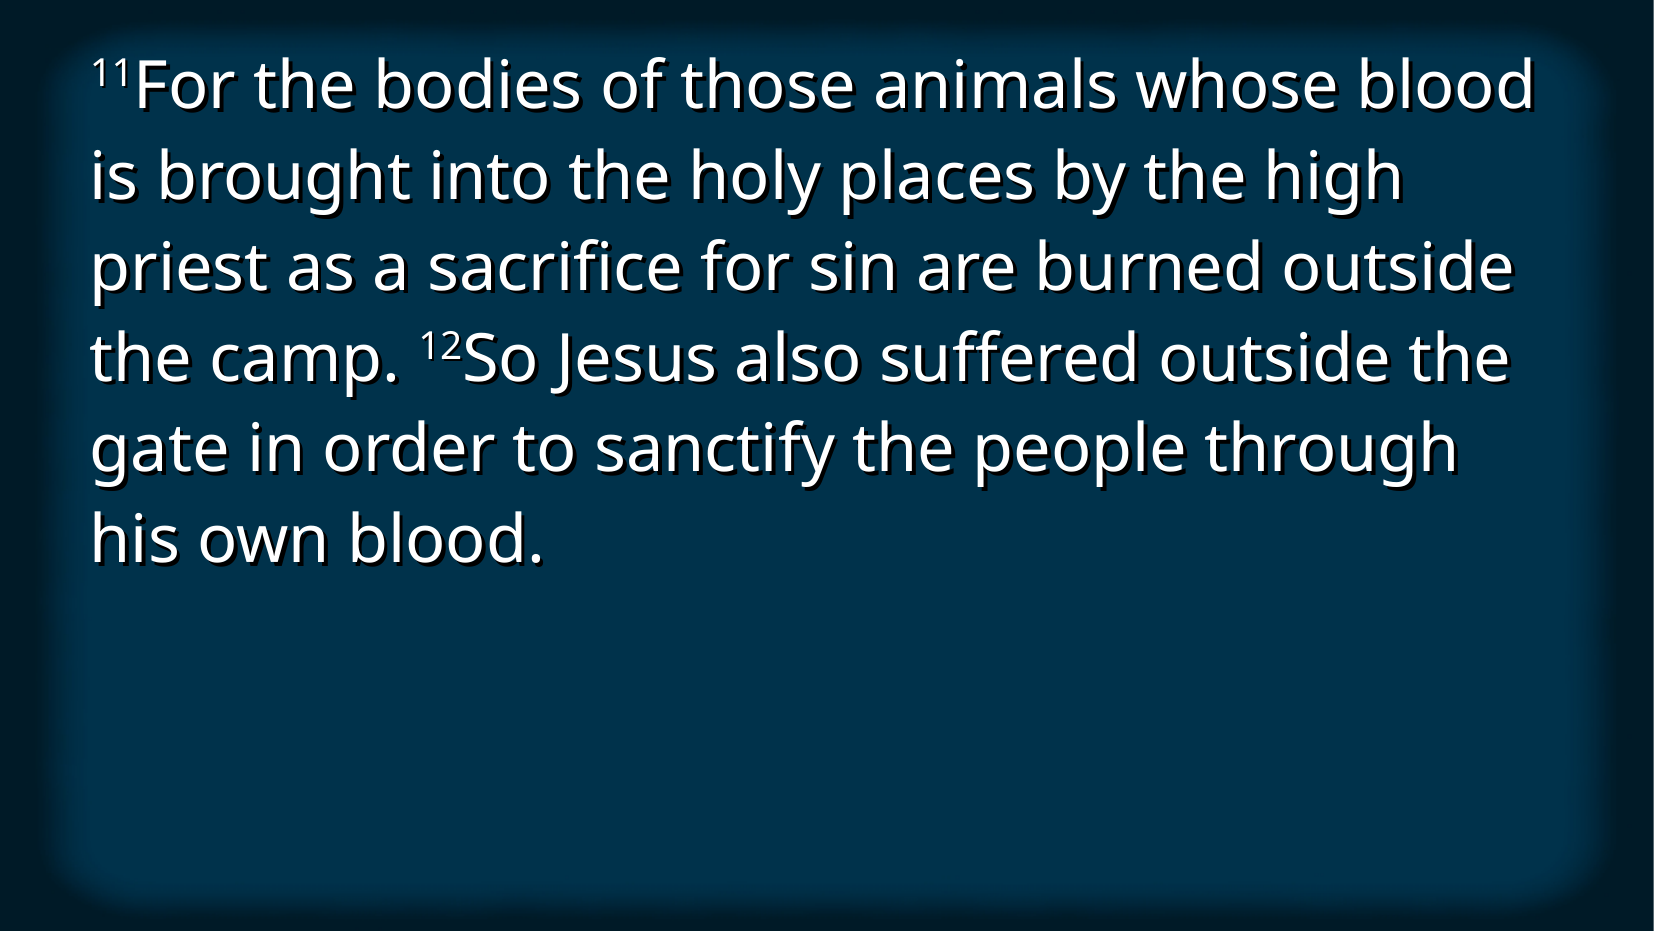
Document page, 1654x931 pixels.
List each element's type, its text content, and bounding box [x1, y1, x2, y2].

text_box 11For the bodies of those animals whose blood is brought into the holy places by the high priest as a sacrifice for sin are burned outside the camp. 12So Jesus also suffered outside the gate in order to sanctify the people through his own blood. [75, 30, 1576, 489]
picture [0, 0, 1654, 931]
